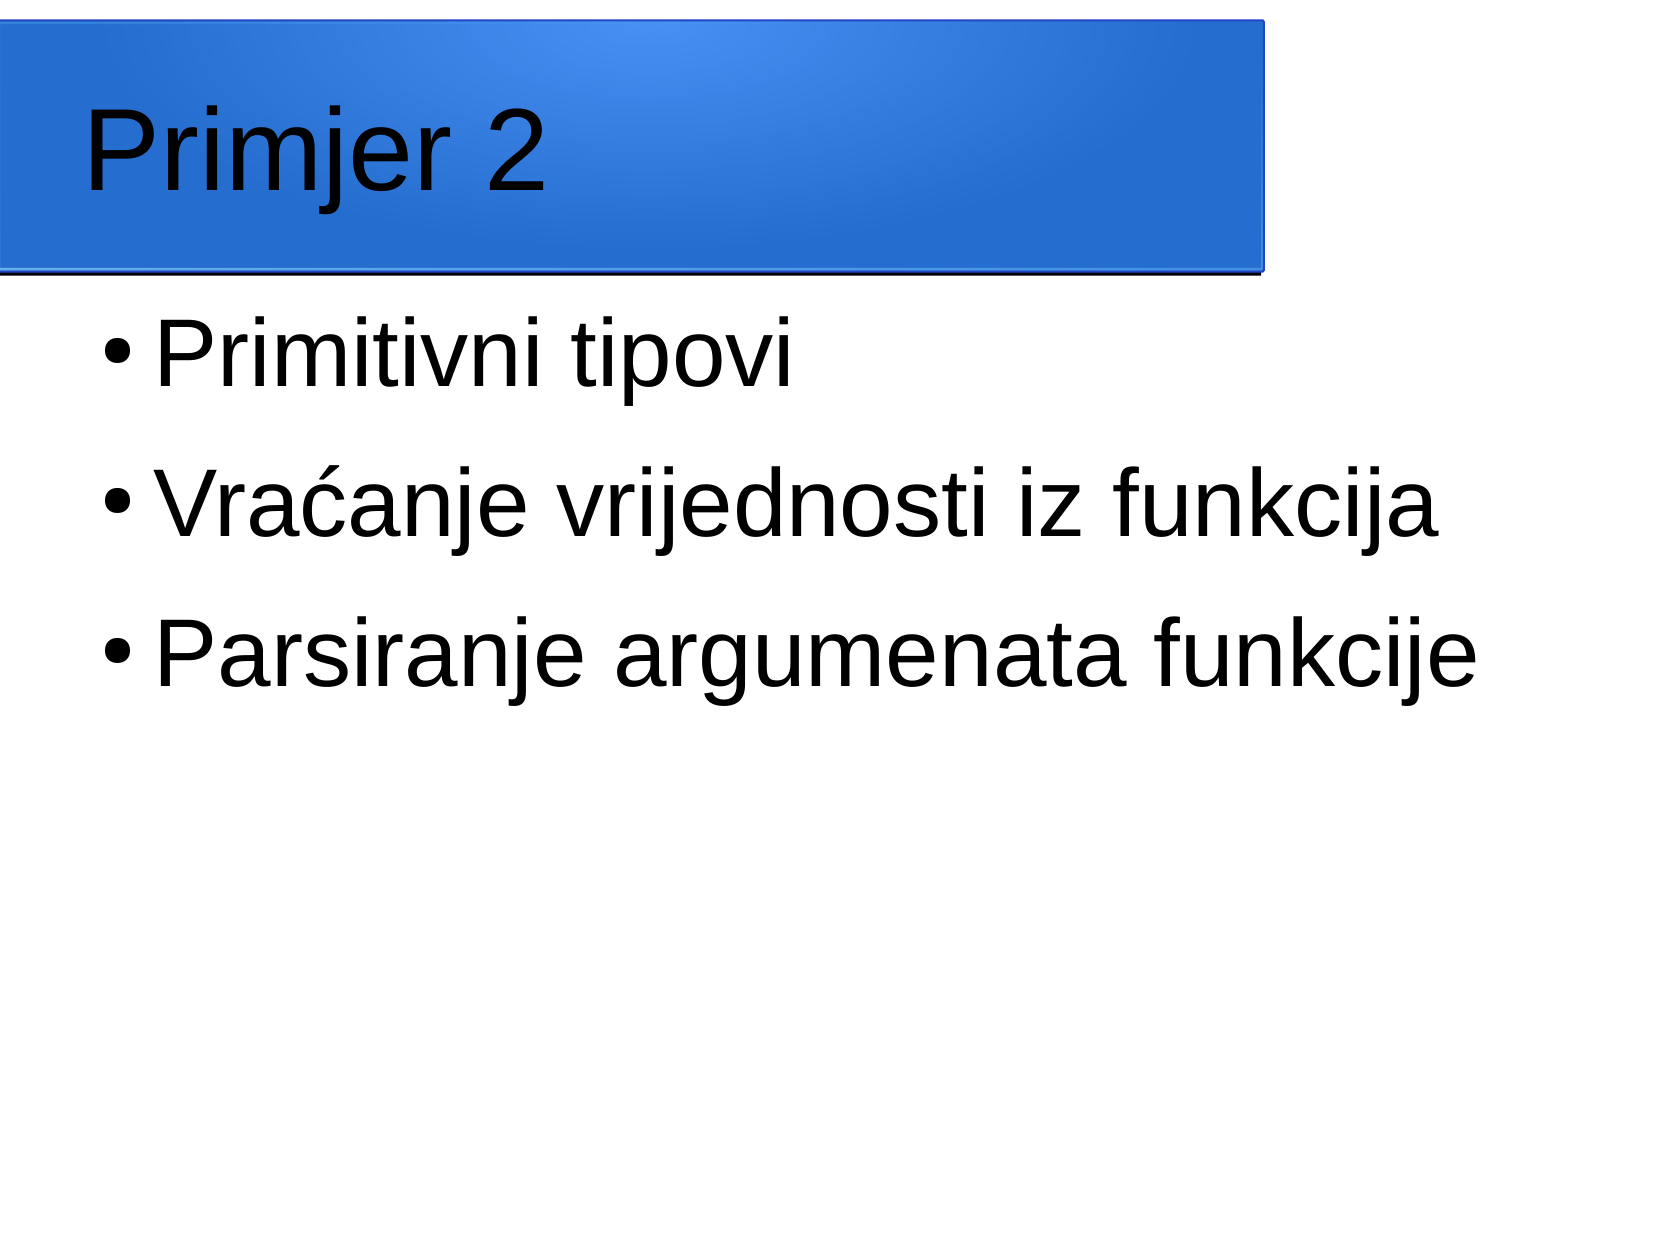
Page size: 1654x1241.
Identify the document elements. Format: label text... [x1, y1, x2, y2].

list Primitivni tipovi Vraćanje vrijednosti iz funkcija Parsiranje argumenata funkcije [82, 299, 1571, 1019]
title Primjer 2 [82, 47, 1235, 252]
